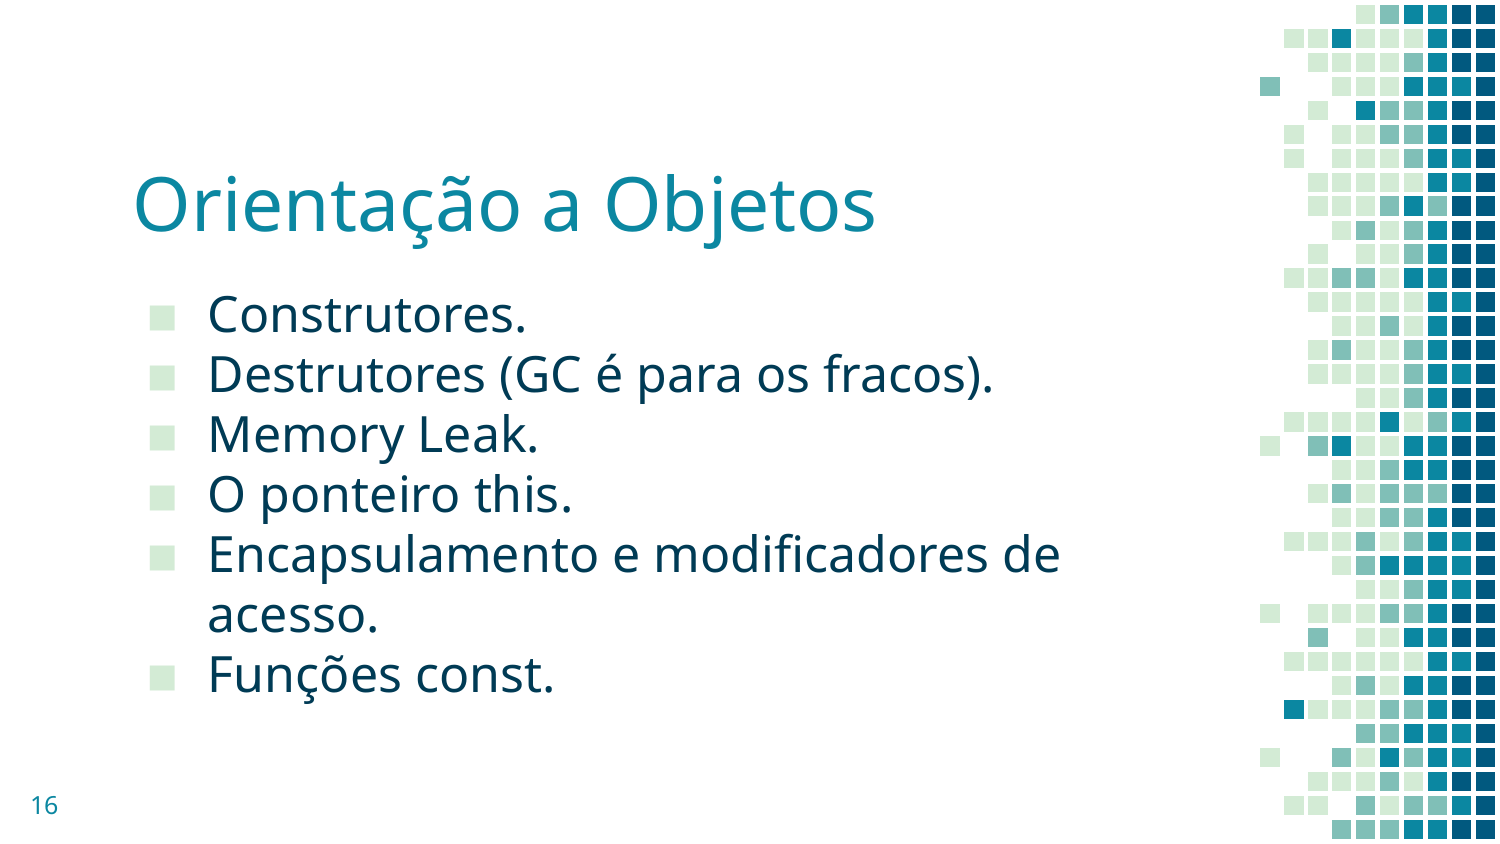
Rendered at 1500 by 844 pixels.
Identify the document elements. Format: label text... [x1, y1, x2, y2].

slide_number <number> [15, 774, 105, 839]
list Construtores. Destrutores (GC é para os fracos). Memory Leak. O ponteiro this. Encapsulamento e modificadores de acesso. Funções const. [117, 284, 1227, 774]
title Orientação a Objetos [117, 121, 1227, 262]
